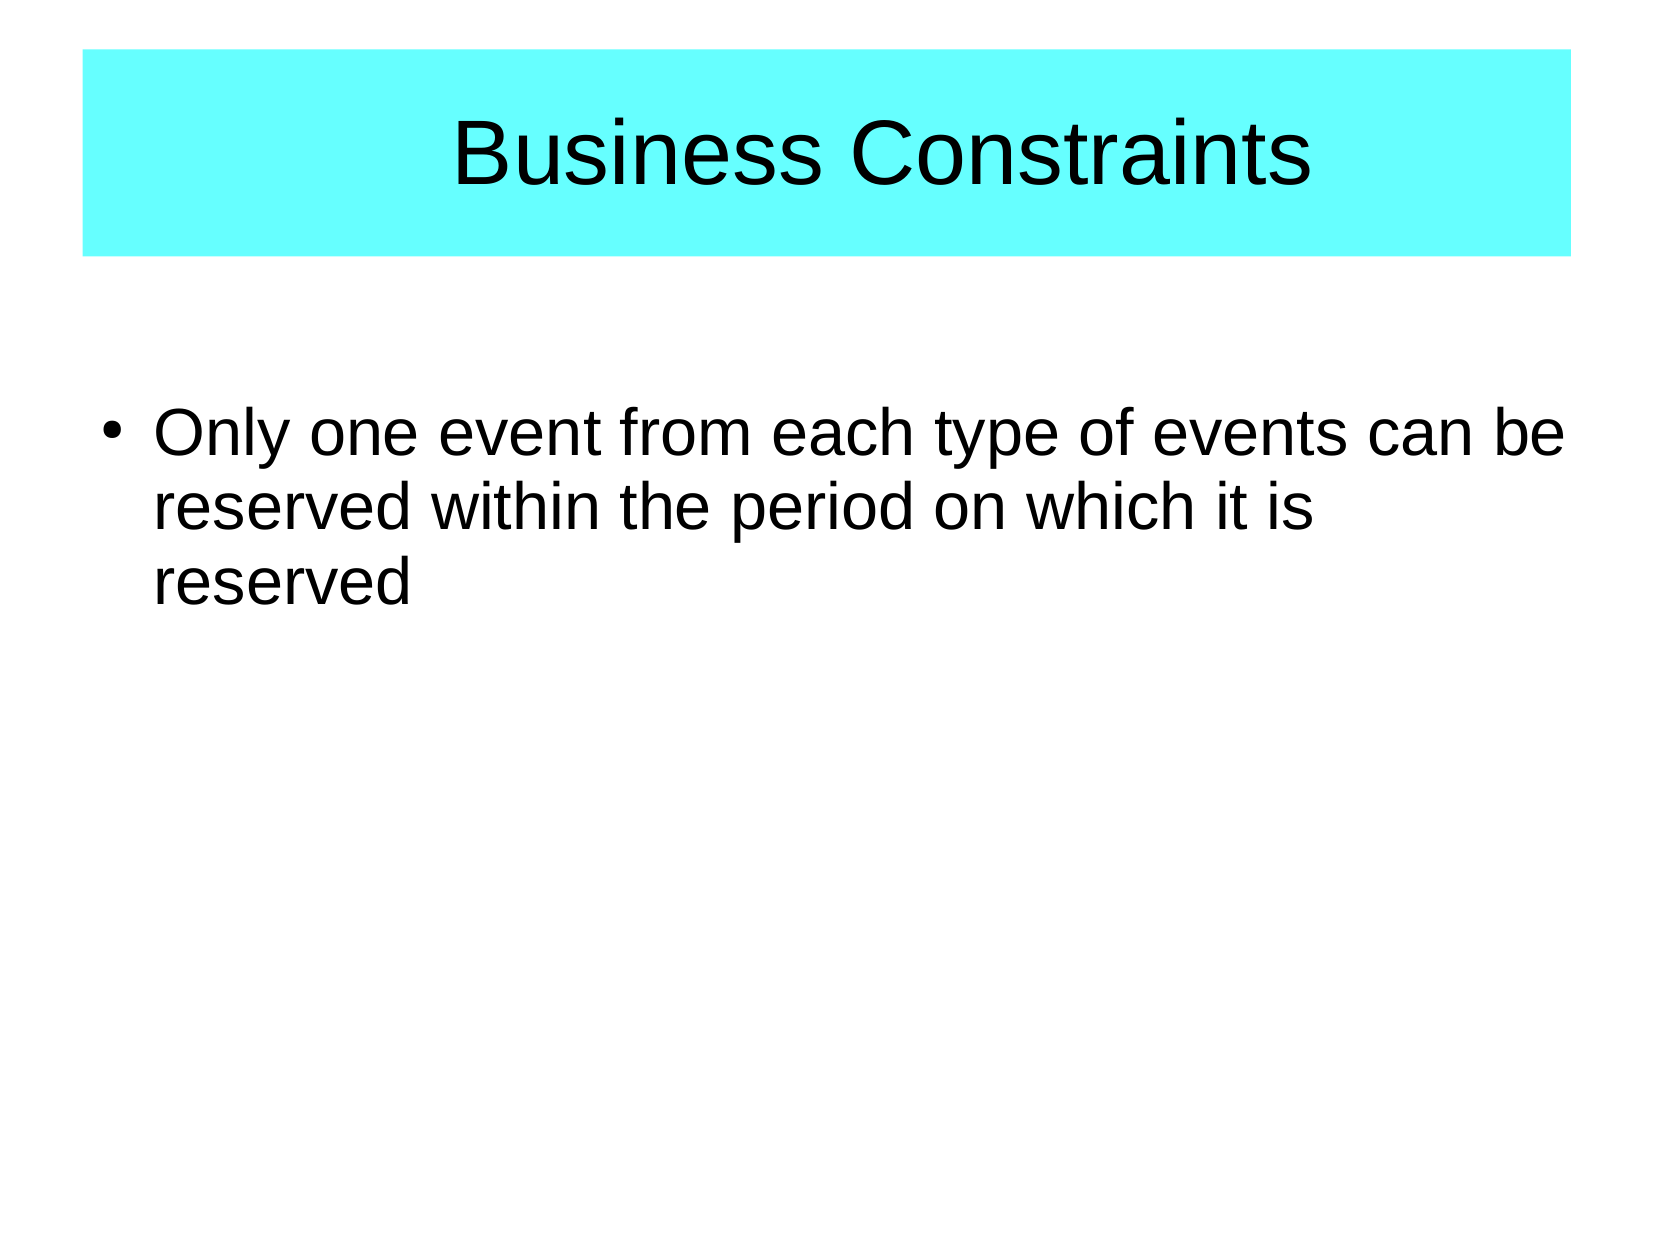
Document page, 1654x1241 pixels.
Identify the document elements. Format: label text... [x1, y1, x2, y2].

list Only one event from each type of events can be reserved within the period on which it is reserved [82, 290, 1571, 1010]
title Business Constraints [82, 49, 1571, 257]
